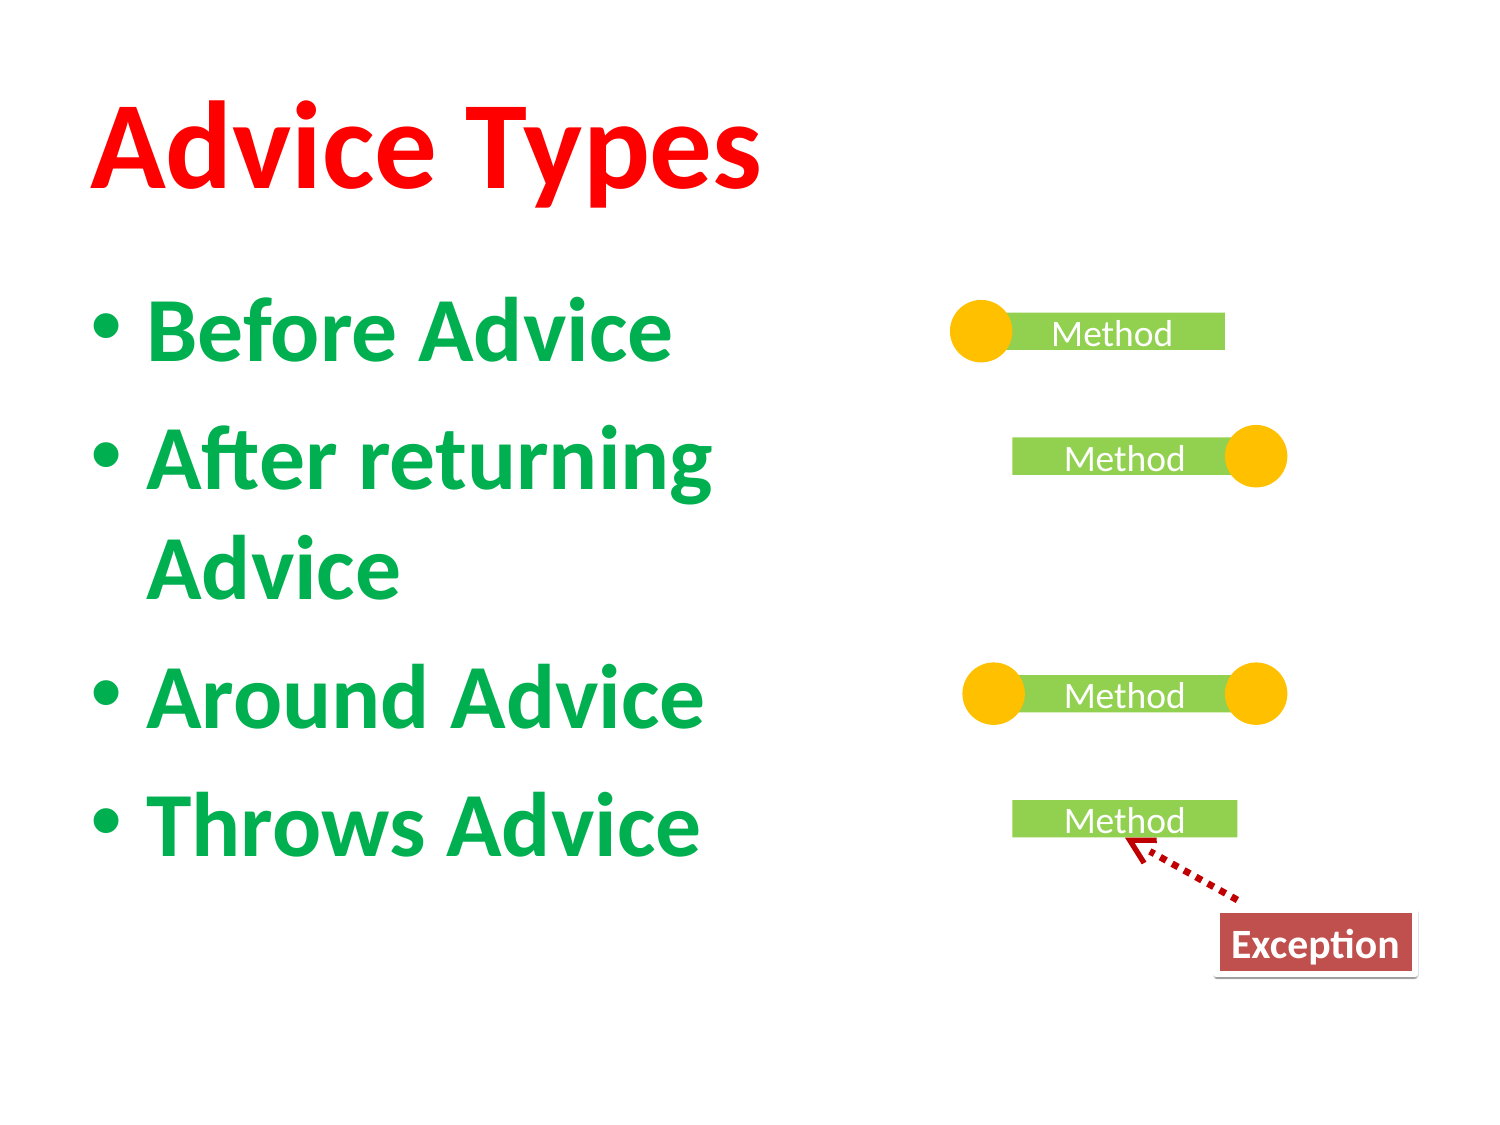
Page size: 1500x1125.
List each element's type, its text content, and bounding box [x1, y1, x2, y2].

text_box [962, 662, 1025, 725]
text_box [1224, 662, 1288, 725]
text_box Exception [1216, 909, 1415, 975]
text_box Method [1012, 437, 1230, 475]
text_box [949, 299, 1013, 363]
title Advice Types [75, 45, 1425, 233]
list Before Advice After returning Advice Around Advice Throws Advice [75, 262, 813, 1005]
text_box Method [1007, 312, 1225, 350]
text_box Method [1019, 675, 1230, 713]
text_box [1224, 424, 1288, 488]
text_box Method [1012, 800, 1238, 838]
